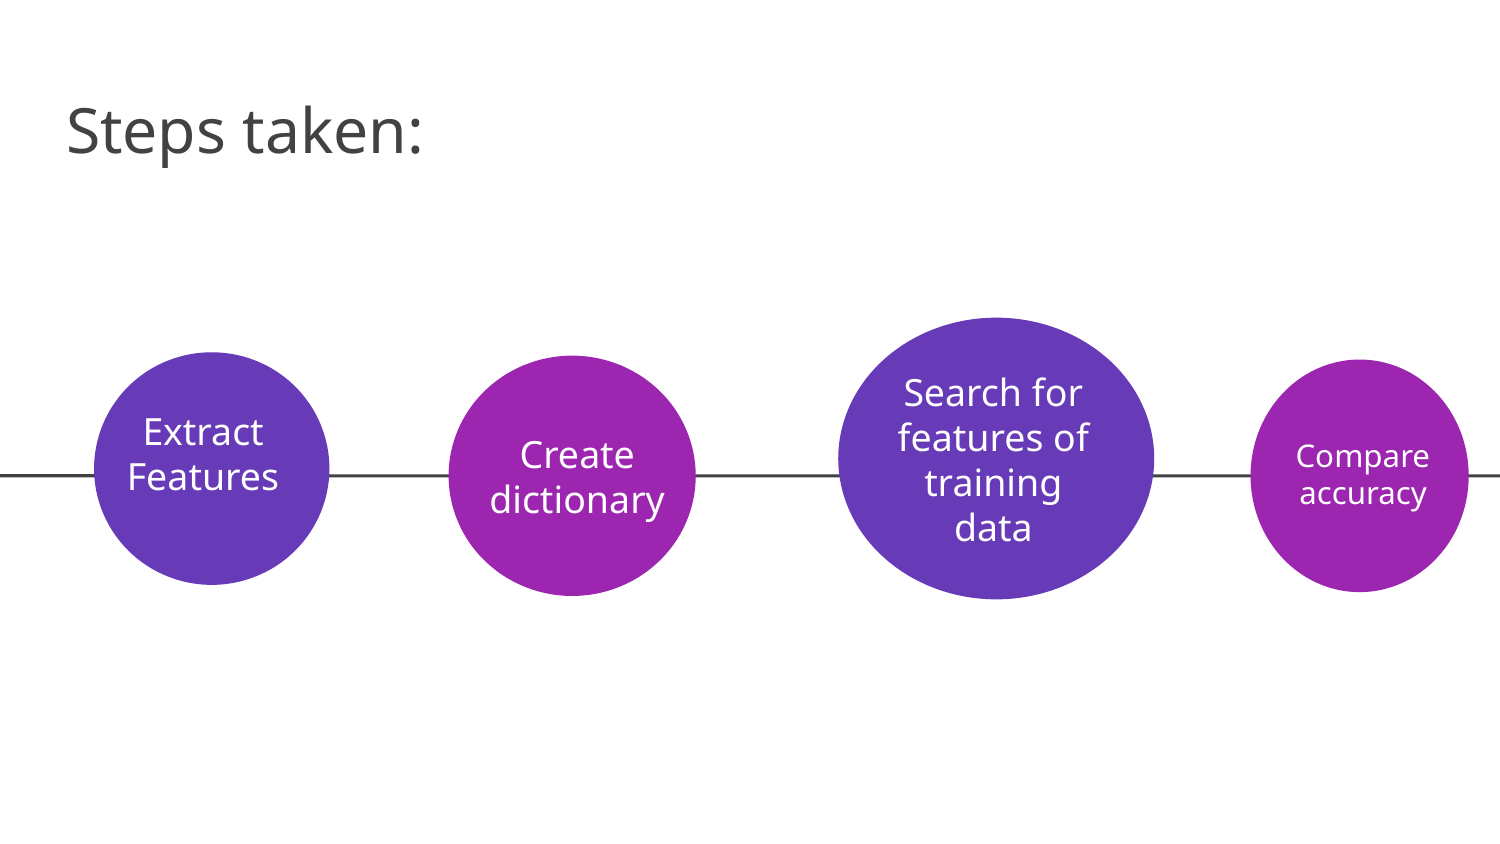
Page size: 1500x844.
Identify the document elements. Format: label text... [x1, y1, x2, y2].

text_box [459, 526, 685, 596]
text_box Extract Features [94, 425, 313, 526]
text_box [1261, 526, 1459, 593]
text_box Search for features of training data [869, 408, 1117, 509]
title Steps taken: [51, 61, 1449, 182]
text_box [102, 352, 330, 585]
text_box [1263, 359, 1456, 421]
text_box Compare accuracy [1257, 421, 1469, 526]
text_box [1250, 436, 1257, 516]
text_box [838, 317, 1155, 600]
text_box Create dictionary [446, 425, 709, 526]
text_box [460, 355, 685, 425]
